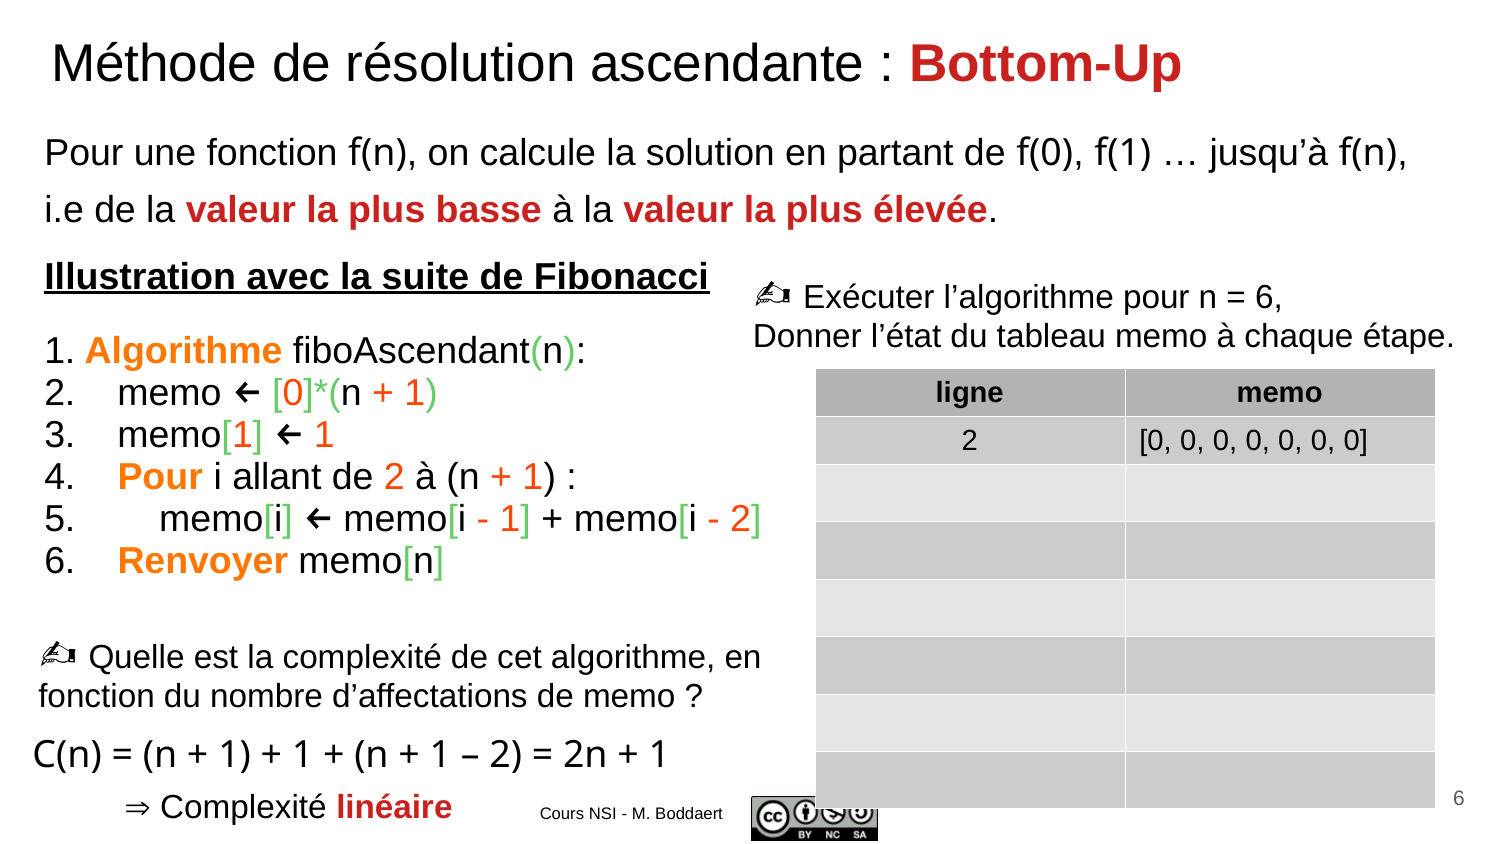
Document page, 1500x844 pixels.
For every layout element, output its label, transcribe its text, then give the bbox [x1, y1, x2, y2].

text_box C(n) = (n + 1) + 1 + (n + 1 – 2) = 2n + 1 [17, 720, 802, 785]
text_box  Exécuter l’algorithme pour n = 6, Donner l’état du tableau memo à chaque étape. [738, 263, 1500, 366]
text_box ⇒ Complexité linéaire [109, 781, 519, 838]
table_cell 2 [816, 417, 1125, 464]
table_header memo [1126, 369, 1435, 416]
table_cell [1126, 637, 1435, 694]
text_box  Quelle est la complexité de cet algorithme, en fonction du nombre d’affectations de memo ? [23, 623, 815, 727]
table_cell [816, 637, 1125, 694]
table_cell [1126, 522, 1435, 579]
text_box [814, 359, 1447, 762]
text_box Pour une fonction f(n), on calcule la solution en partant de f(0), f(1) … jusqu’à f(n), i.e de la valeur la plus basse à la valeur la plus élevée. [29, 120, 1477, 237]
table_cell [816, 695, 1125, 751]
table_cell [816, 580, 1125, 636]
table_cell [1126, 465, 1435, 521]
table_cell [816, 465, 1125, 521]
table_cell [1126, 752, 1435, 808]
picture [751, 796, 878, 841]
text_box Illustration avec la suite de Fibonacci 1. Algorithme fiboAscendant(n): 2. memo ← [0]*(n + 1) 3. memo[1] ← 1 4. Pour i allant de 2 à (n + 1) : 5. memo[i] ← memo[i - 1] + memo[i - 2] 6. Renvoyer memo[n] [29, 248, 821, 609]
table_cell [816, 522, 1125, 579]
table_header ligne [816, 369, 1125, 416]
table_cell [0, 0, 0, 0, 0, 0, 0] [1126, 417, 1435, 464]
table_cell [816, 752, 1125, 808]
title Méthode de résolution ascendante : Bottom-Up [51, 13, 1449, 108]
table_cell [1126, 580, 1435, 636]
table_cell [1126, 695, 1435, 751]
slide_number <numéro> [1389, 764, 1480, 830]
